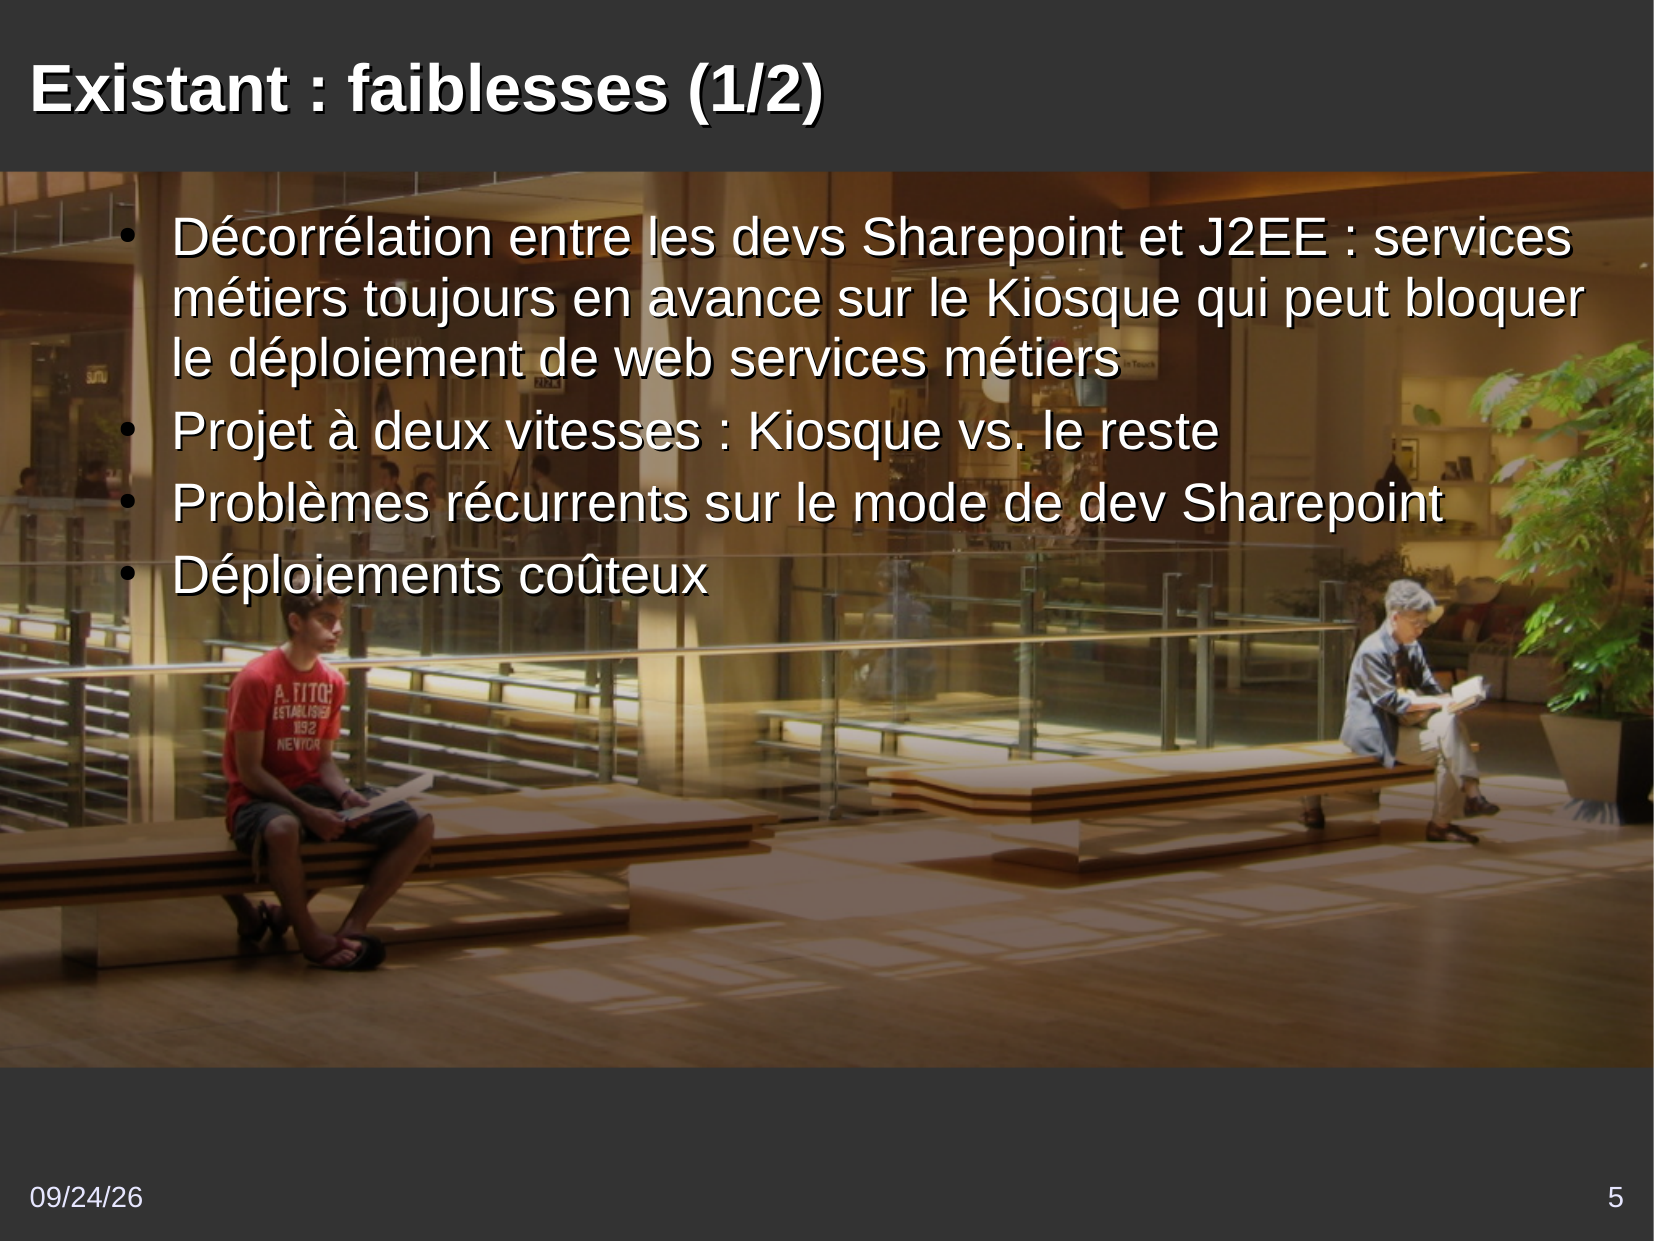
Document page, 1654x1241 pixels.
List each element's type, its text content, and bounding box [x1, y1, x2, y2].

list Décorrélation entre les devs Sharepoint et J2EE : services métiers toujours en avance sur le Kiosque qui peut bloquer le déploiement de web services métiers Projet à deux vitesses : Kiosque vs. le reste Problèmes récurrents sur le mode de dev Sharepoint Déploiements coûteux [29, 206, 1625, 1034]
picture [0, 0, 1654, 1241]
title Existant : faiblesses (1/2) [29, 29, 1625, 148]
